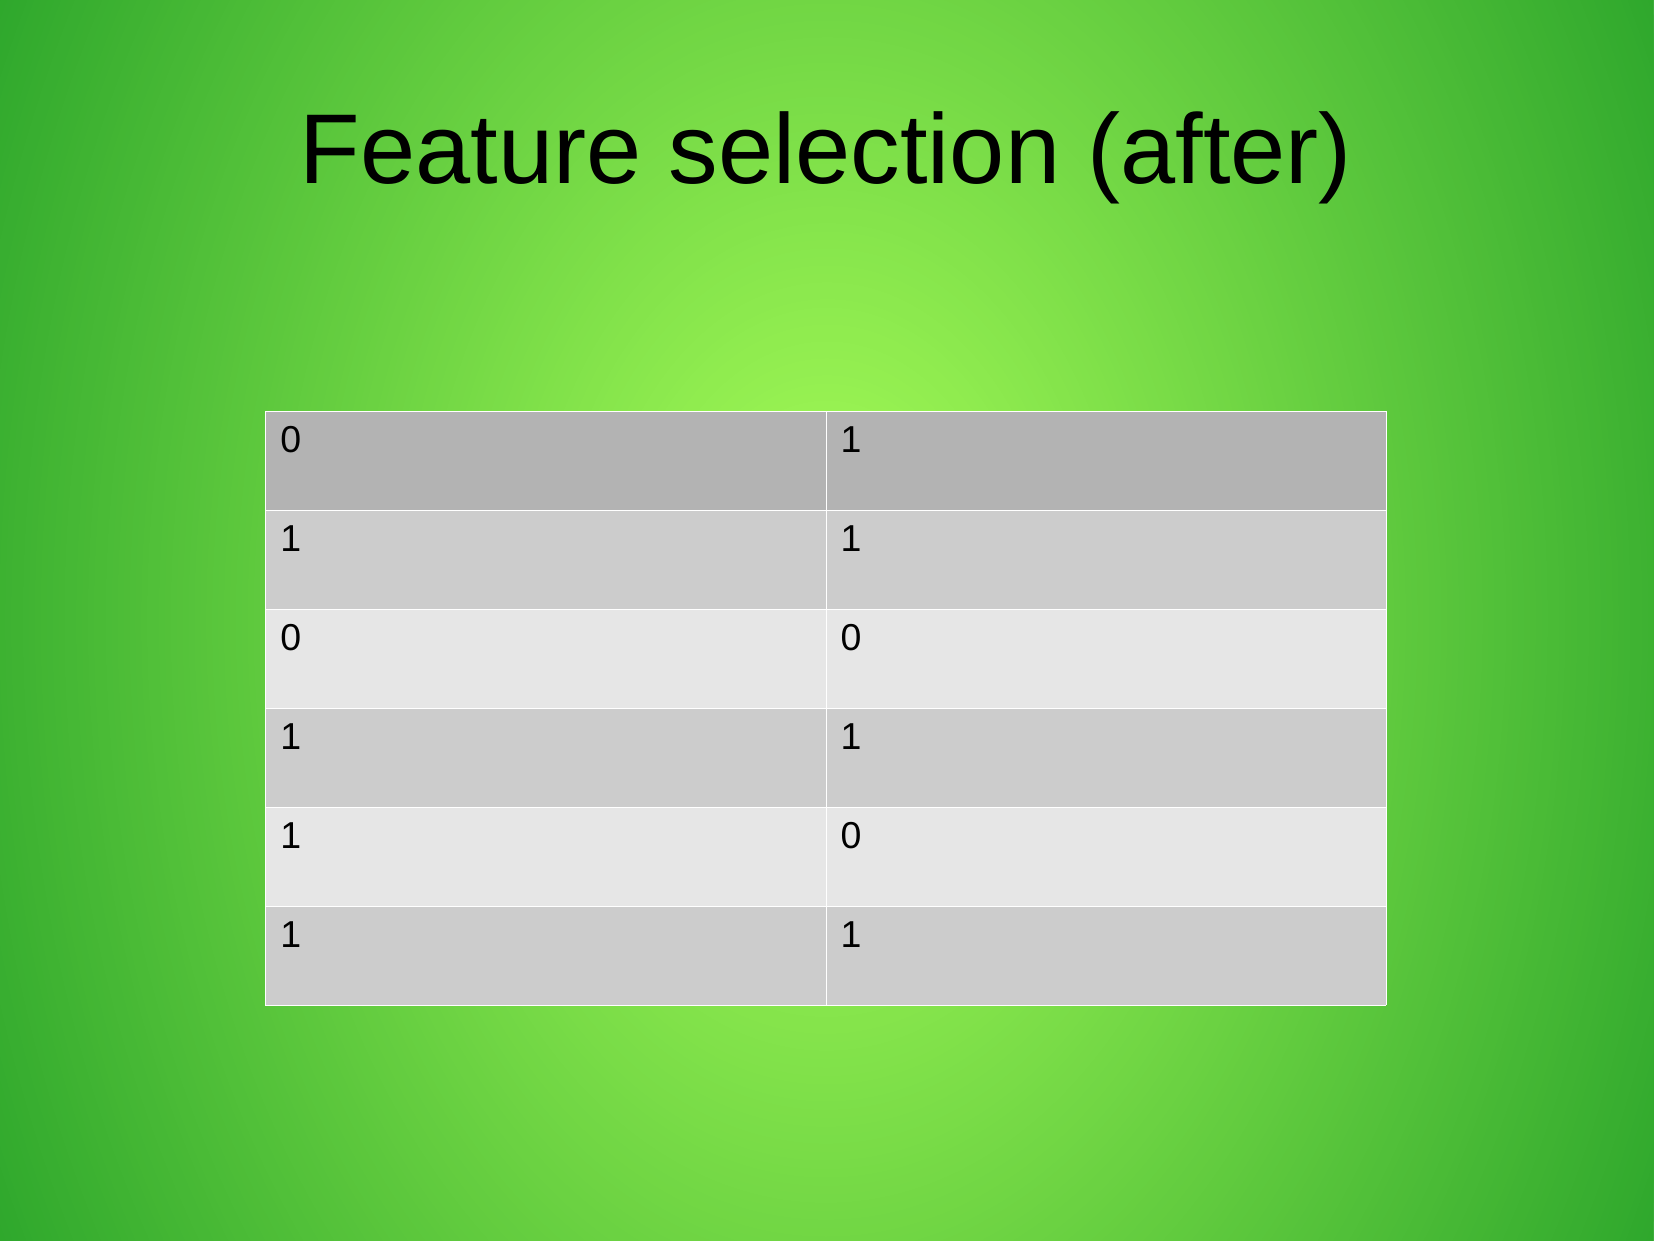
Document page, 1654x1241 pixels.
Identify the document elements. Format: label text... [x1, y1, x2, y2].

table_cell 1 [827, 511, 1386, 609]
title Feature selection (after) [82, 47, 1571, 252]
table_cell 1 [266, 808, 826, 906]
table_cell 1 [266, 709, 826, 807]
table_cell 0 [827, 808, 1386, 906]
table_cell 1 [827, 709, 1386, 807]
table_header 0 [266, 412, 826, 510]
table_header 1 [827, 412, 1386, 510]
table_cell 1 [827, 907, 1386, 1005]
table_cell 0 [827, 610, 1386, 708]
table_cell 1 [266, 907, 826, 1005]
table_cell 0 [266, 610, 826, 708]
table_cell 1 [266, 511, 826, 609]
